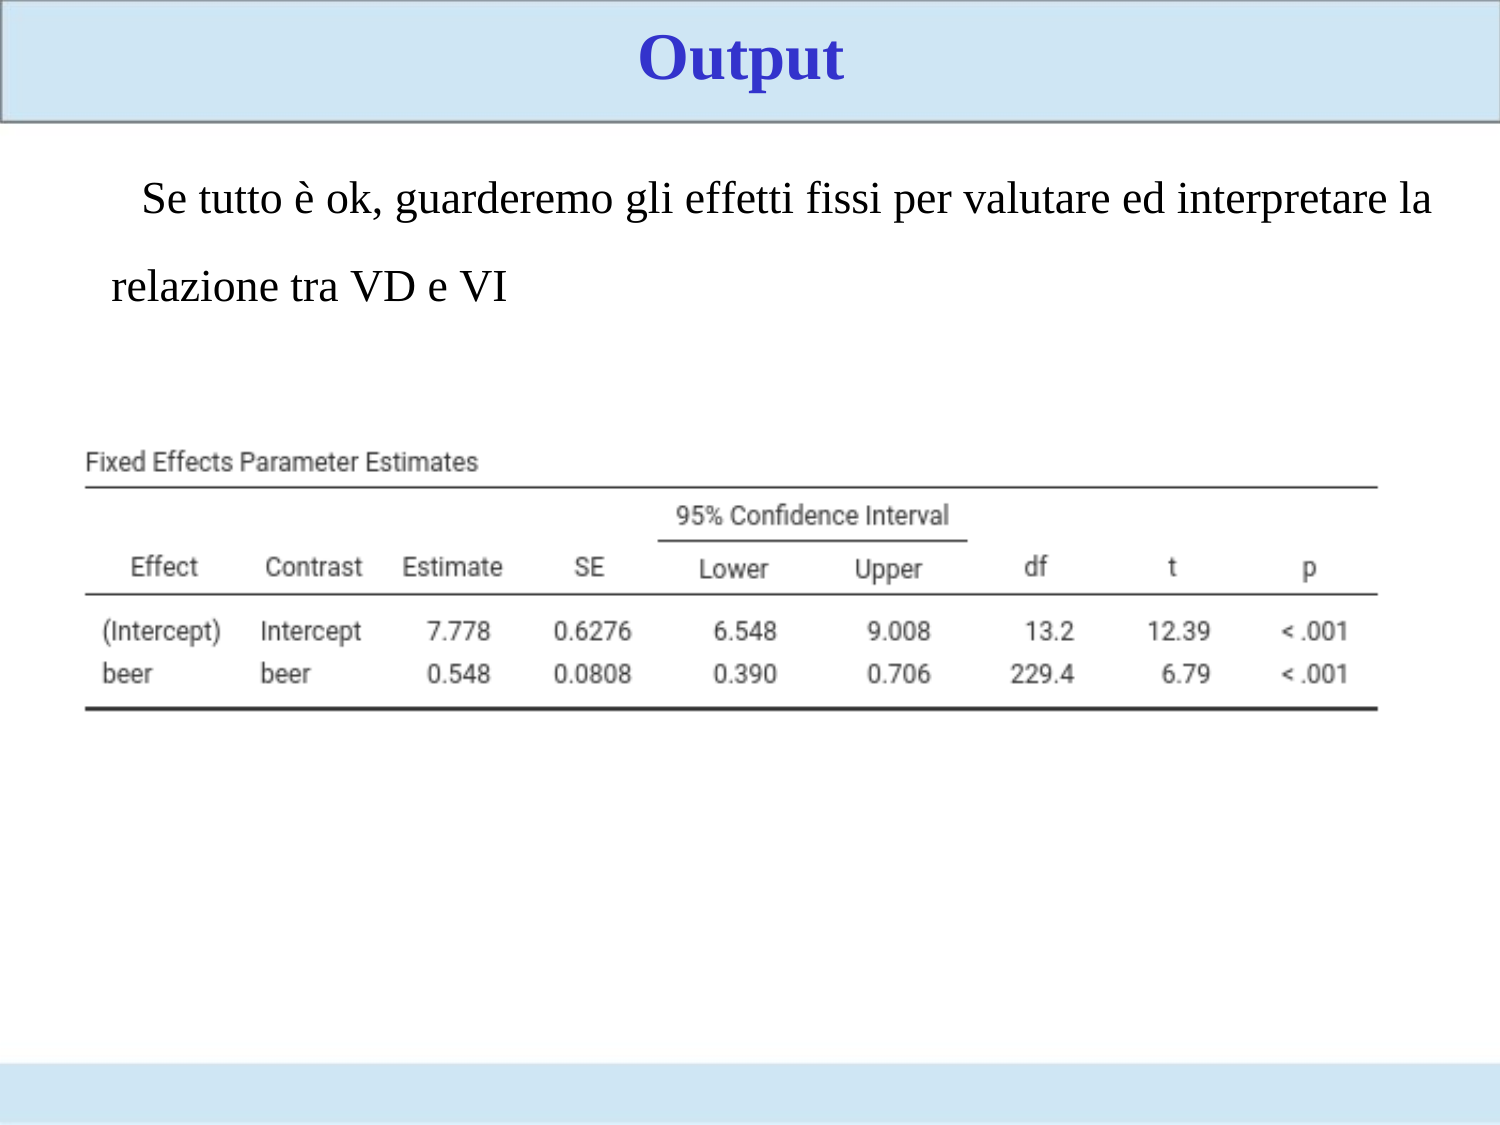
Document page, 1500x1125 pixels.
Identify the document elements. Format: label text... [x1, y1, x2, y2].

title Output [112, 0, 1388, 126]
picture [0, 0, 1500, 1125]
text_box Se tutto è ok, guarderemo gli effetti fissi per valutare ed interpretare la relazione tra VD e VI [96, 126, 1463, 318]
